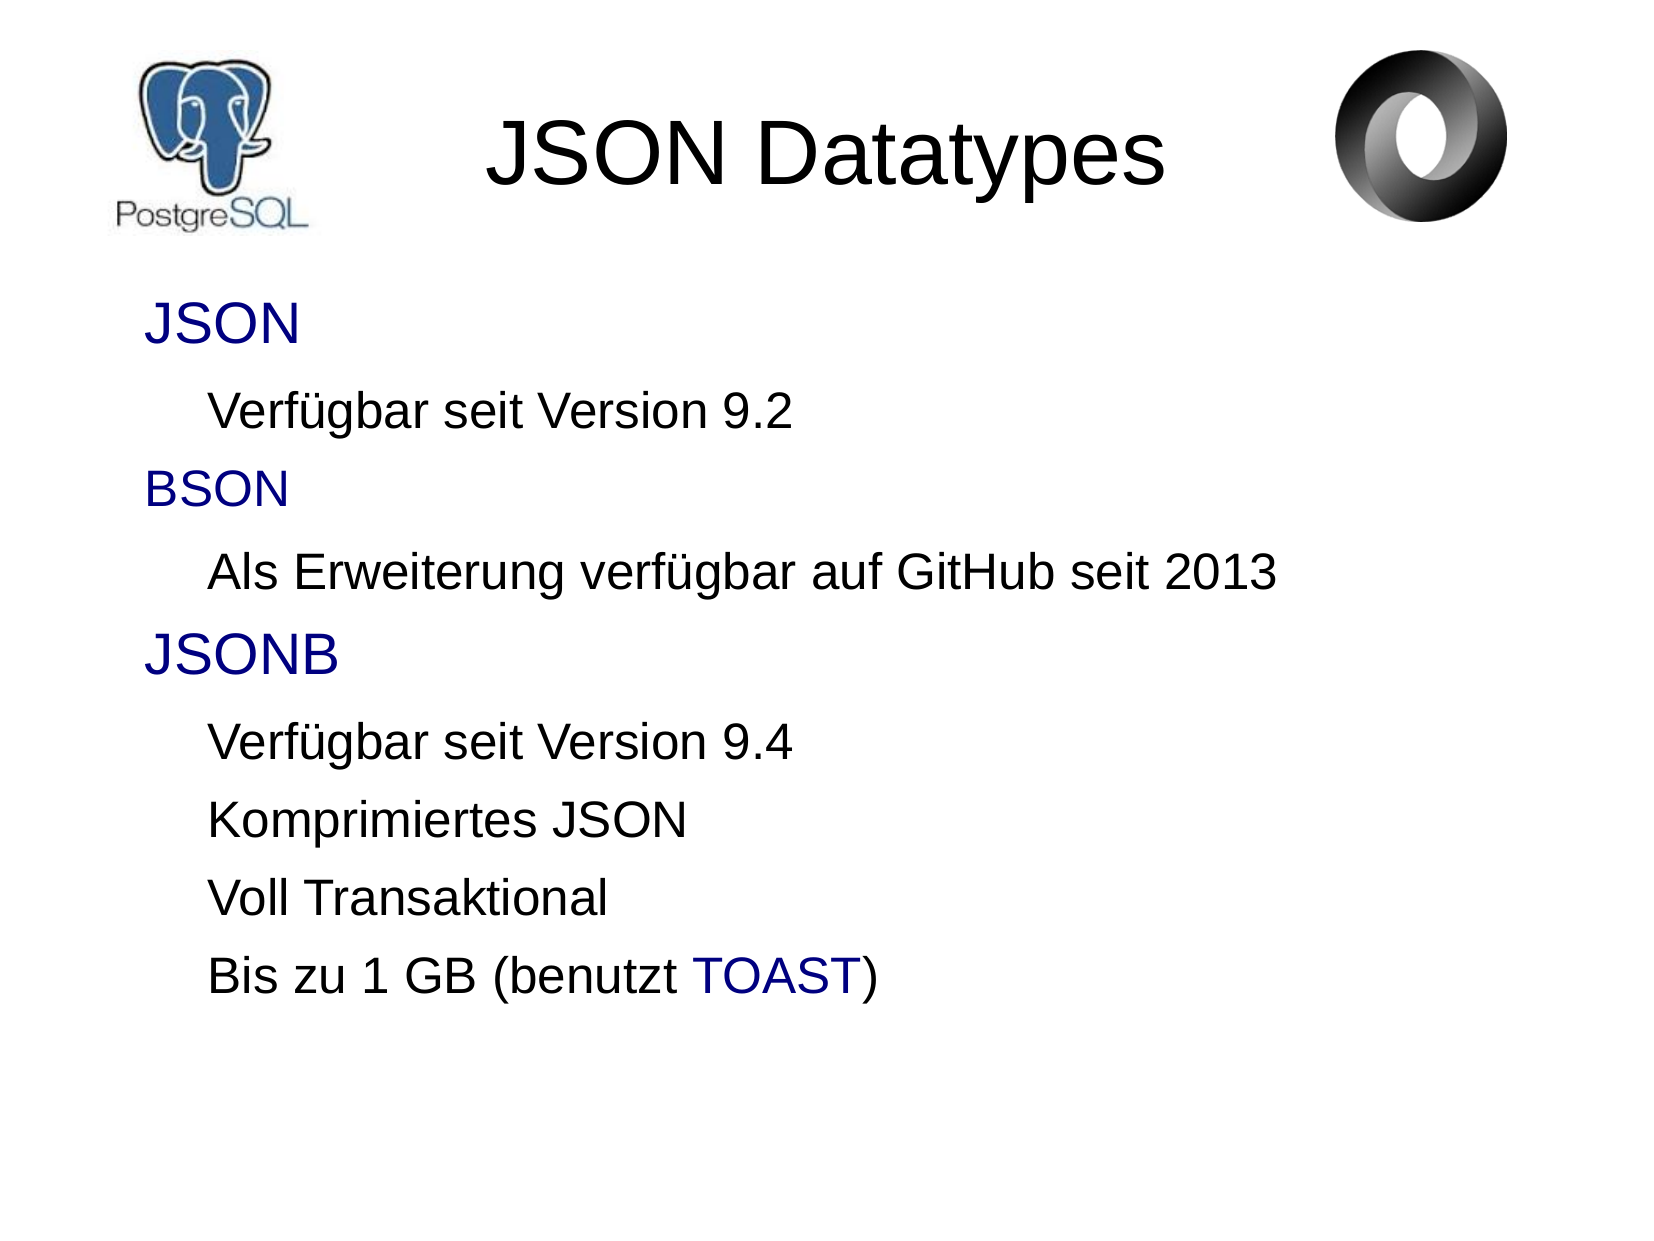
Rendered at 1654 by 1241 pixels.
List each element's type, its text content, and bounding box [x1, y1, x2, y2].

list JSON Verfügbar seit Version 9.2 BSON Als Erweiterung verfügbar auf GitHub seit 2013 JSONB Verfügbar seit Version 9.4 Komprimiertes JSON Voll Transaktional Bis zu 1 GB (benutzt TOAST) [82, 290, 1538, 1010]
picture [1335, 50, 1507, 222]
title JSON Datatypes [82, 49, 1571, 257]
picture [58, 50, 356, 236]
